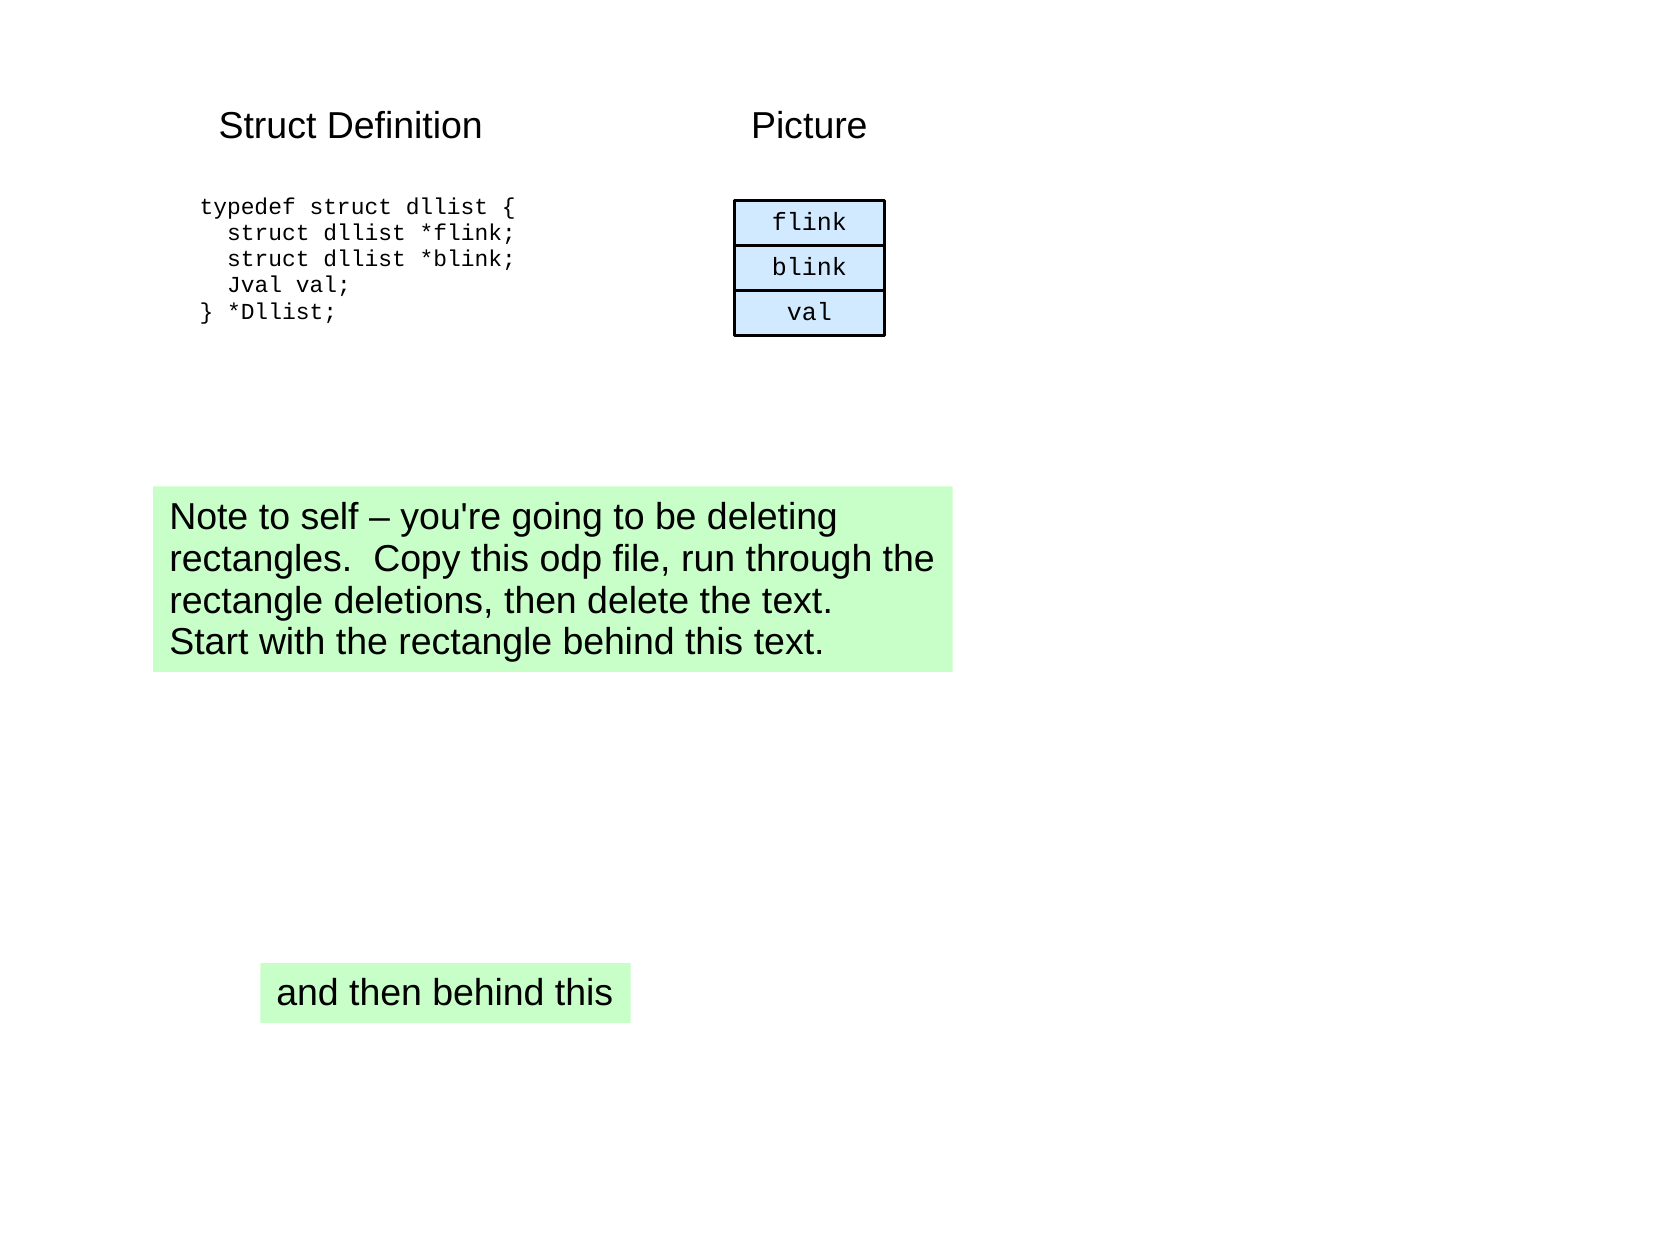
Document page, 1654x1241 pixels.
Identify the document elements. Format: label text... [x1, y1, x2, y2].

text_box flink [734, 200, 885, 245]
text_box and then behind this [260, 963, 631, 1023]
text_box Picture [723, 96, 896, 154]
text_box Struct Definition [203, 96, 499, 154]
text_box [41, 403, 1115, 1183]
text_box typedef struct dllist { struct dllist *flink; struct dllist *blink; Jval val; } *Dllist; [184, 187, 531, 333]
text_box Note to self – you're going to be deleting rectangles. Copy this odp file, run through the rectangle deletions, then delete the text. Start with the rectangle behind this text. [153, 486, 953, 672]
text_box blink [734, 245, 885, 290]
text_box val [734, 290, 885, 336]
